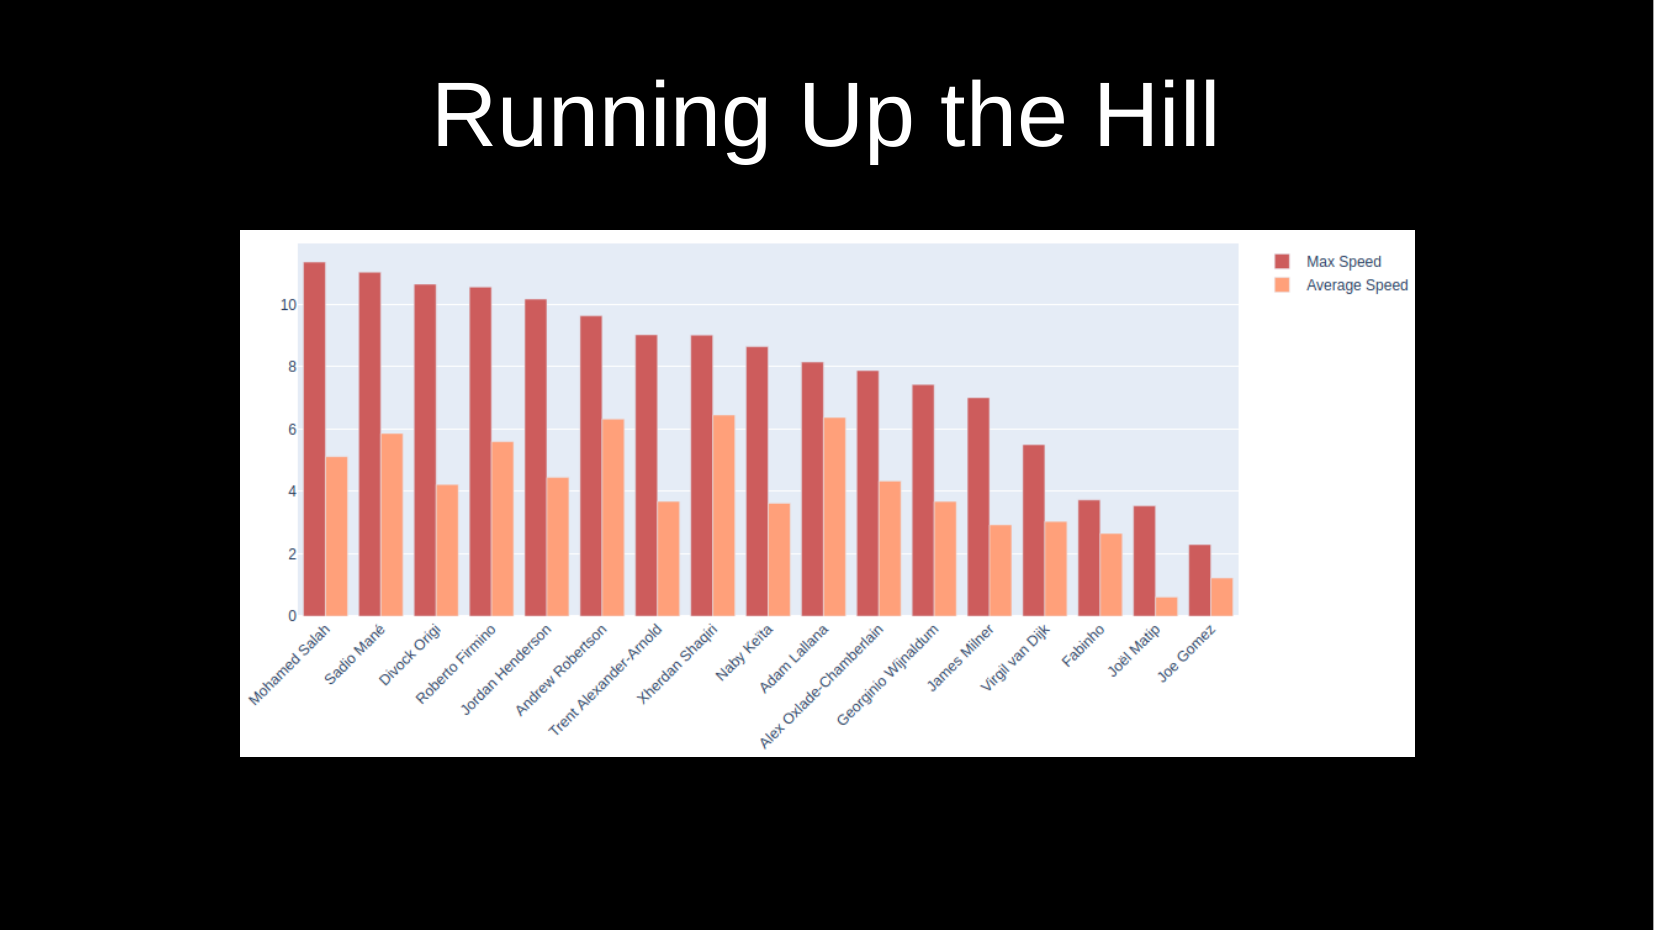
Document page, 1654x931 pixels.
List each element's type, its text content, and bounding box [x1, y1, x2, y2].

picture [240, 230, 1415, 758]
title Running Up the Hill [82, 37, 1571, 193]
